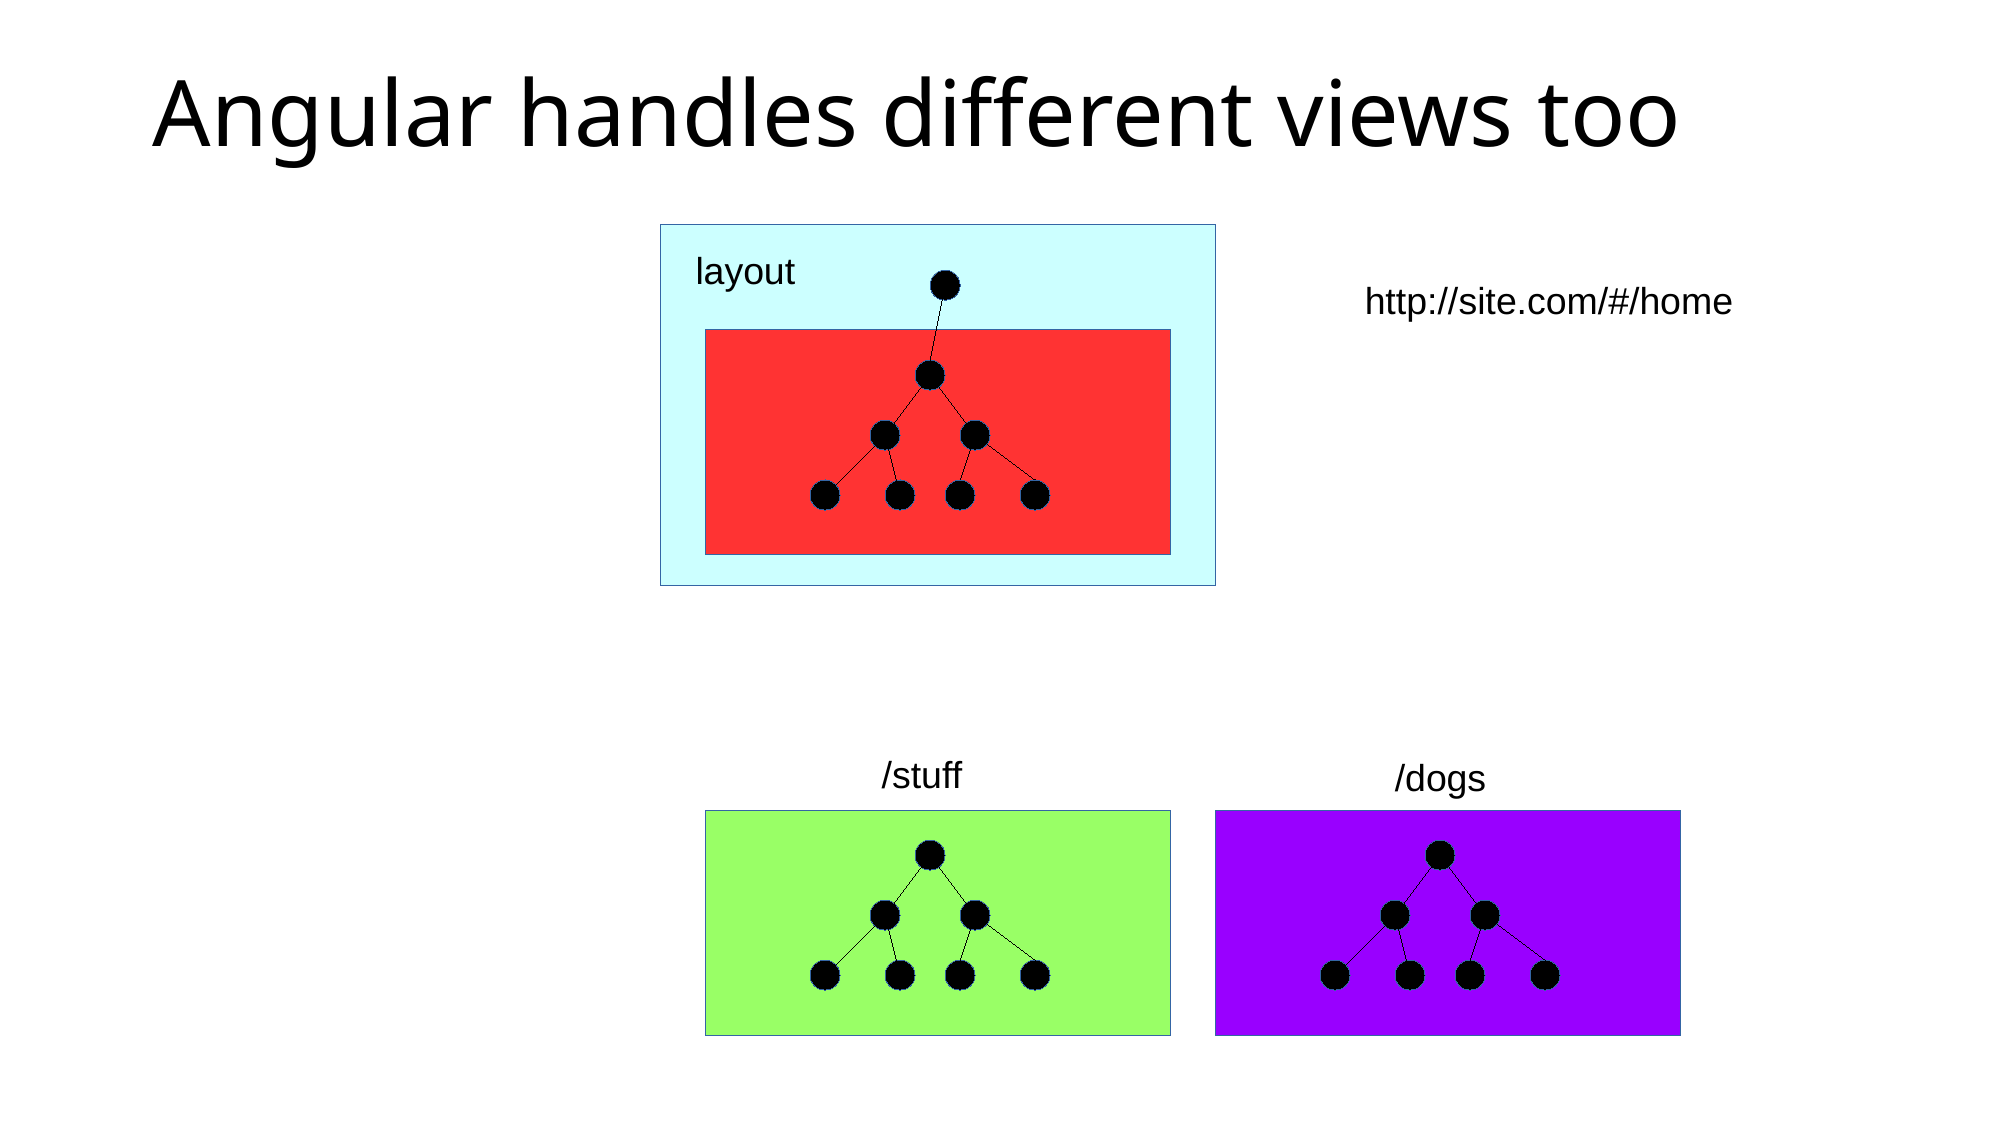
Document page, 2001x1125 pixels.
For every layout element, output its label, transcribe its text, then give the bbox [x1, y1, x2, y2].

title Angular handles different views too [137, 7, 1863, 225]
text_box /stuff [866, 746, 978, 804]
text_box /dogs [1380, 750, 1502, 807]
text_box [1215, 810, 1681, 1036]
text_box [705, 810, 1171, 1036]
text_box http://site.com/#/home [1350, 273, 1749, 330]
text_box [660, 224, 1216, 586]
text_box layout [680, 243, 811, 301]
